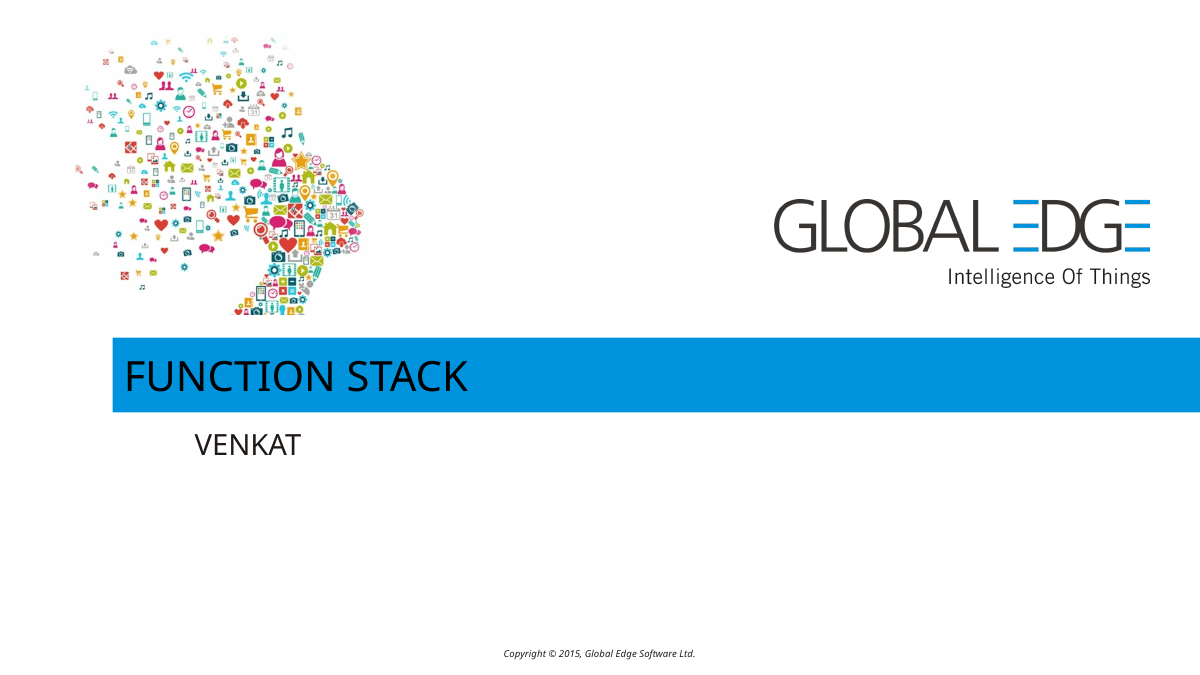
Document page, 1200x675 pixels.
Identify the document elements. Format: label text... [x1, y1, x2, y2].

title FUNCTION STACK [112, 337, 1200, 413]
picture [75, 0, 377, 315]
list VENKAT [112, 412, 975, 475]
picture [774, 199, 1150, 288]
